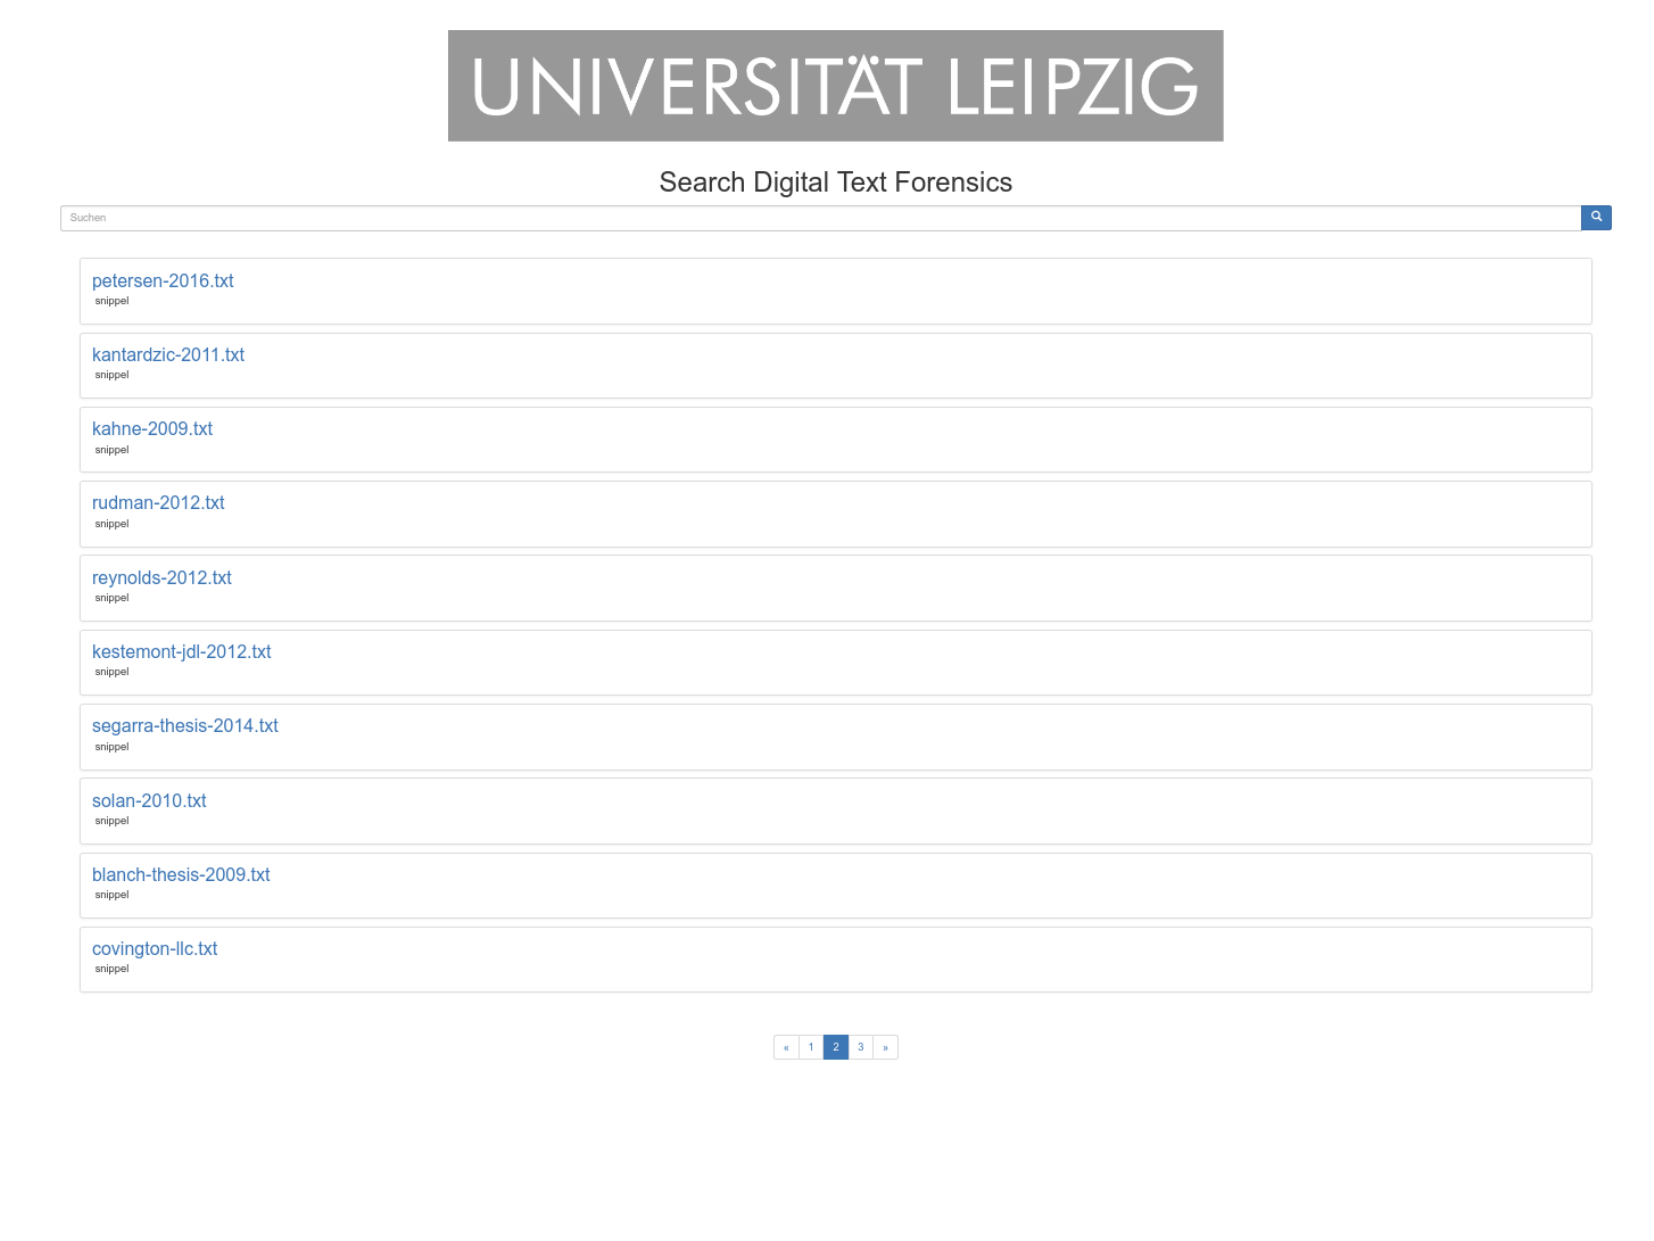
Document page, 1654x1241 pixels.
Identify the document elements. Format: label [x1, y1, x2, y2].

picture [0, 29, 1654, 1071]
